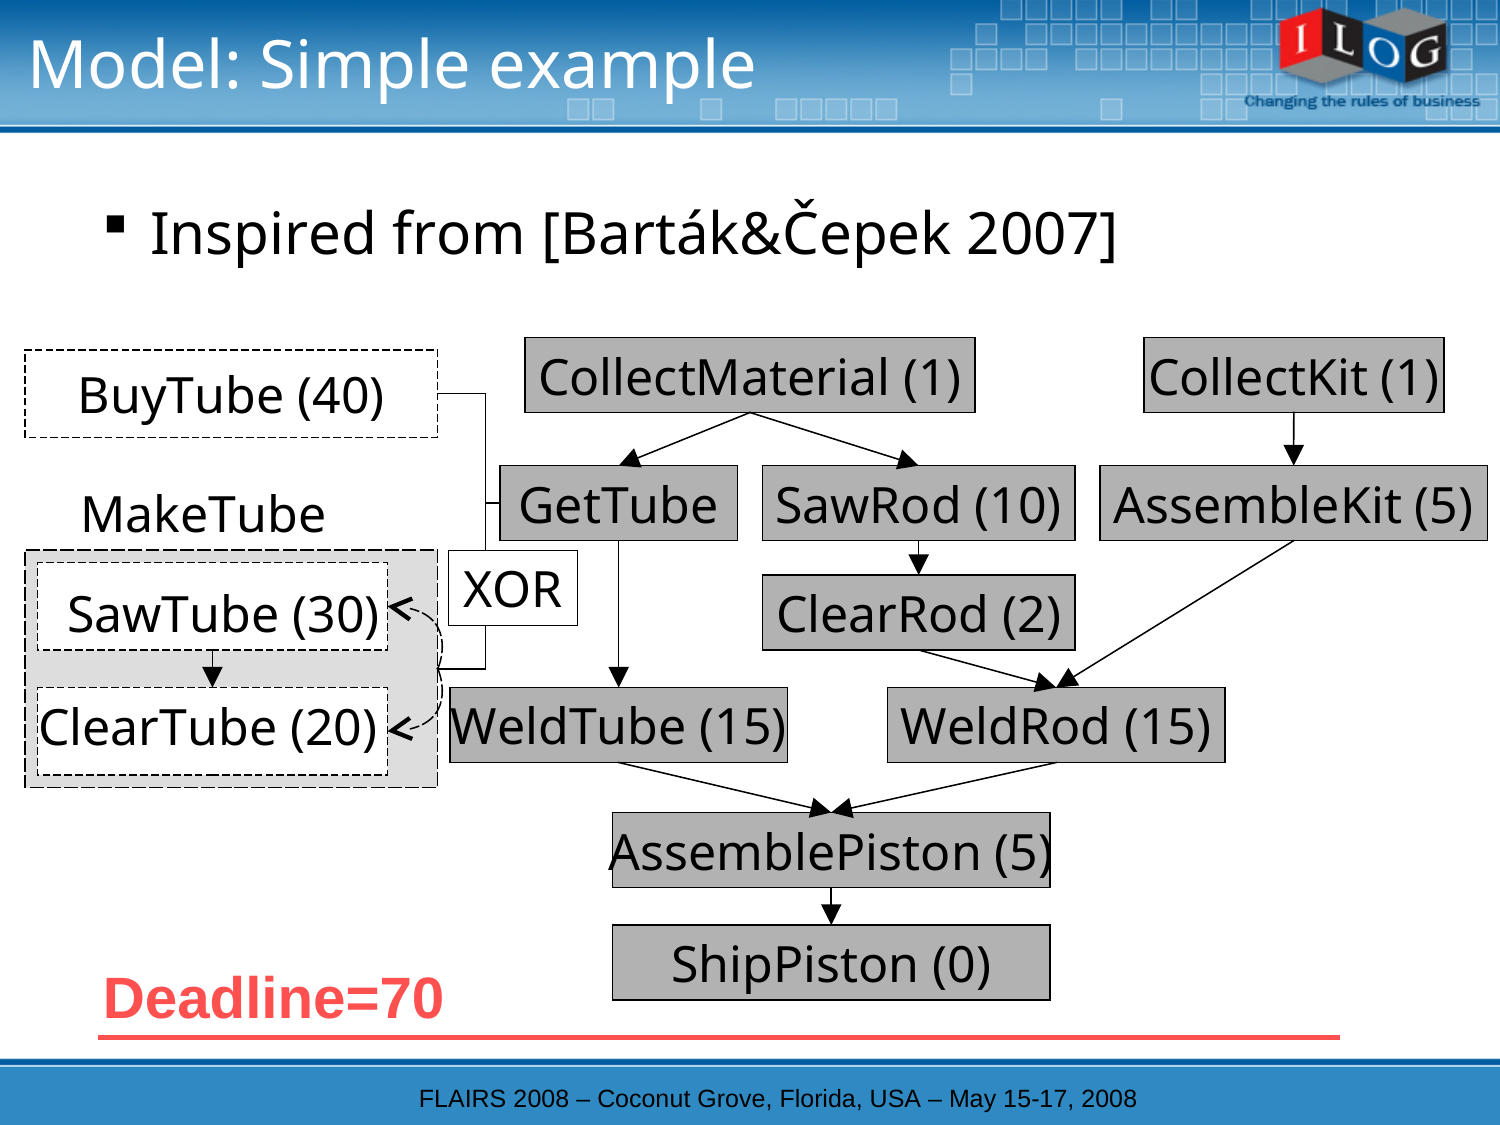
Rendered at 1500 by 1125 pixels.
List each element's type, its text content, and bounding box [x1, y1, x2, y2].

text_box BuyTube (40) [24, 349, 438, 438]
text_box MakeTube [65, 474, 342, 551]
list Inspired from [Barták&Čepek 2007] [87, 174, 1463, 276]
title Model: Simple example [12, 0, 1300, 144]
picture [0, 0, 1500, 1125]
text_box AssembleKit (5) [1099, 465, 1488, 541]
text_box Deadline=70 [88, 952, 460, 1038]
text_box ClearRod (2) [762, 575, 1075, 651]
text_box XOR [448, 549, 578, 626]
text_box [24, 549, 438, 788]
text_box CollectMaterial (1) [525, 337, 976, 413]
text_box CollectKit (1) [1143, 337, 1444, 413]
text_box AssemblePiston (5) [612, 812, 1051, 888]
text_box SawTube (30) [52, 574, 395, 651]
text_box SawRod (10) [762, 465, 1075, 541]
text_box WeldTube (15) [449, 687, 788, 763]
text_box ClearTube (20) [23, 687, 393, 763]
text_box ShipPiston (0) [612, 924, 1051, 1000]
text_box GetTube [499, 465, 738, 541]
text_box WeldRod (15) [887, 687, 1225, 763]
